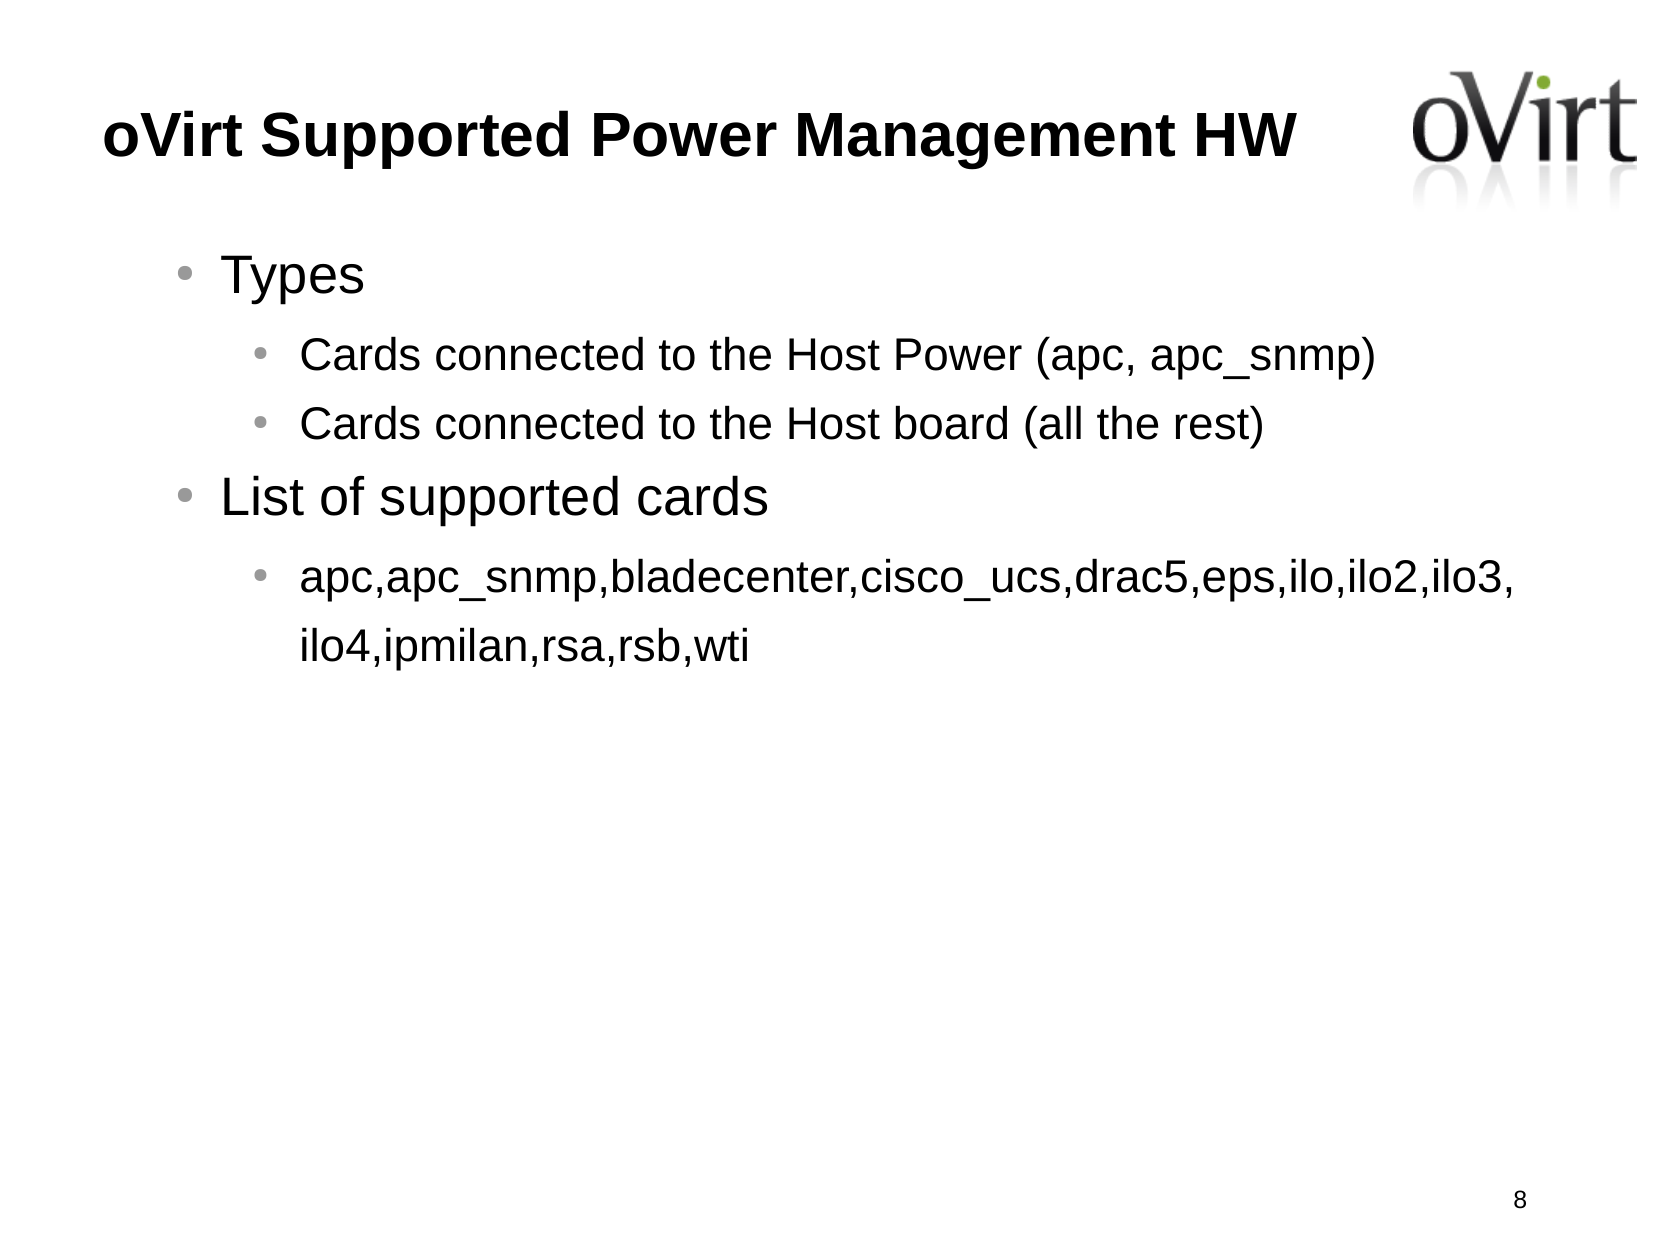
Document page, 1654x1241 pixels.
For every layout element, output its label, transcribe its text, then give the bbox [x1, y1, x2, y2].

list Types Cards connected to the Host Power (apc, apc_snmp) Cards connected to the Host board (all the rest) List of supported cards apc,apc_snmp,bladecenter,cisco_ucs,drac5,eps,ilo,ilo2,ilo3, ilo4,ipmilan,rsa,rsb,wti [86, 244, 1576, 1039]
title oVirt Supported Power Management HW [79, 40, 1300, 229]
picture [1413, 63, 1637, 212]
